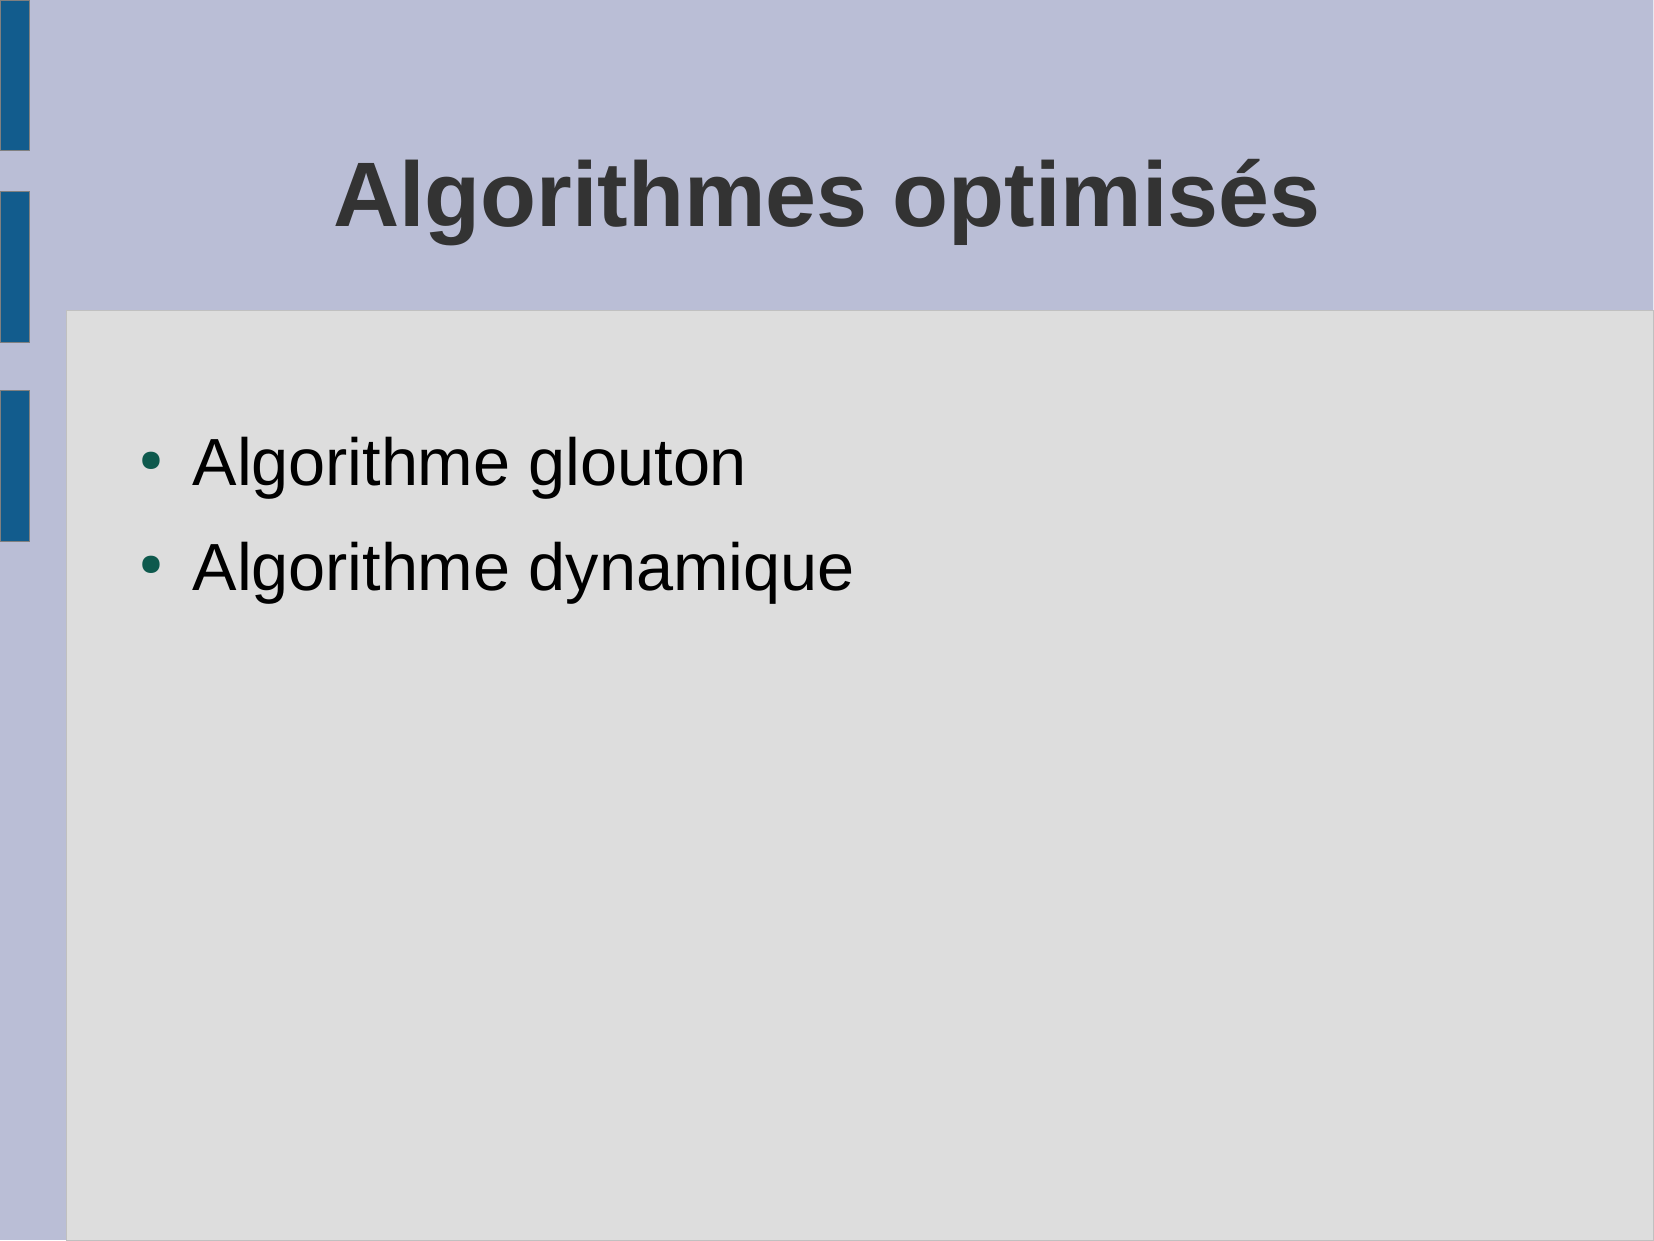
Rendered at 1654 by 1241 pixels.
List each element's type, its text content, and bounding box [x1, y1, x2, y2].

list Algorithme glouton Algorithme dynamique [121, 425, 1534, 1207]
title Algorithmes optimisés [121, 91, 1534, 299]
